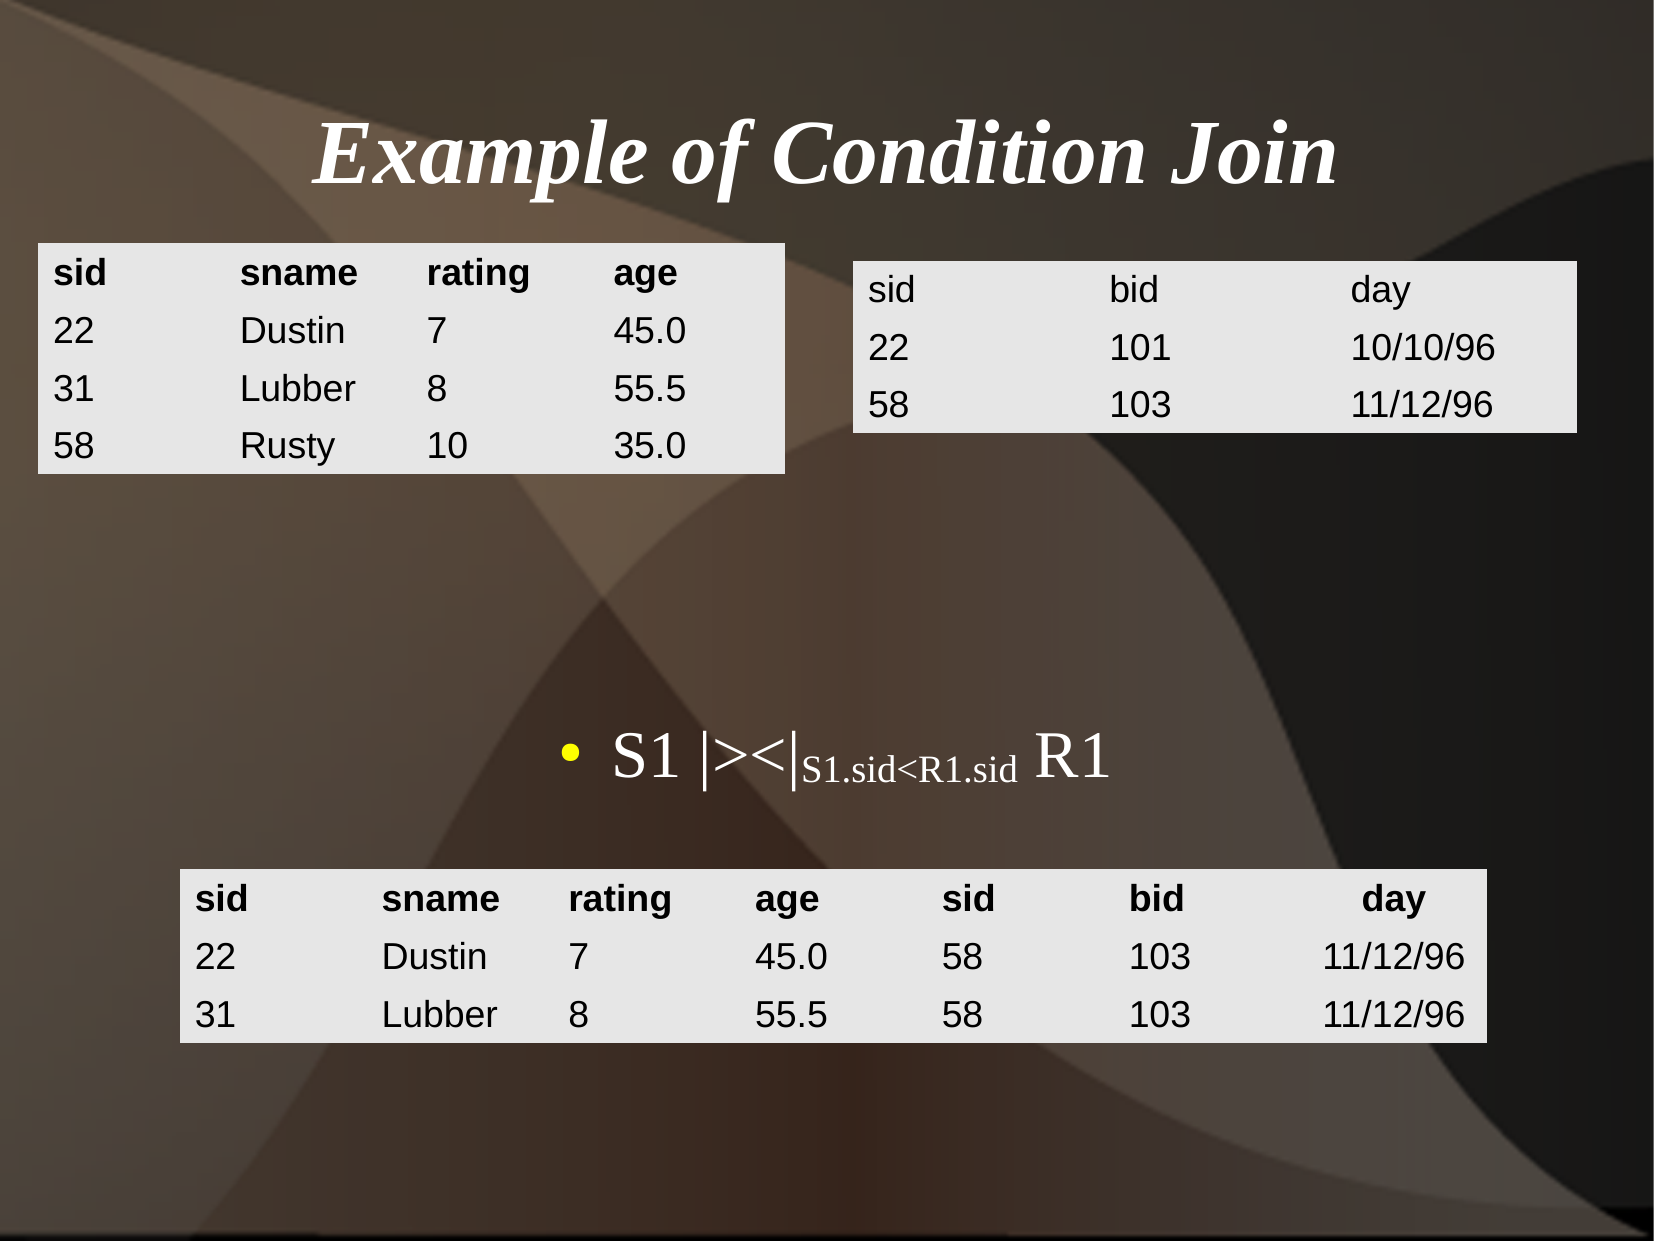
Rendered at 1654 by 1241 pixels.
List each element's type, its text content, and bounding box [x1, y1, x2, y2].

table_header sname [367, 869, 554, 928]
table_header sid [180, 869, 367, 928]
table_cell 45.0 [740, 928, 927, 985]
table_header sid [853, 261, 1095, 318]
table_cell 8 [554, 985, 740, 1043]
table_cell 58 [38, 417, 225, 474]
table_header sname [225, 243, 412, 302]
table_cell 55.5 [599, 359, 785, 417]
table_cell 22 [180, 928, 367, 985]
table_cell Lubber [367, 985, 554, 1043]
table_cell 31 [38, 359, 225, 417]
table_cell 58 [853, 376, 1095, 433]
table_header day [1301, 869, 1487, 928]
table_cell 31 [180, 985, 367, 1043]
table_cell Lubber [225, 359, 412, 417]
table_header bid [1114, 869, 1301, 928]
list S1 |><|S1.sid<R1.sid R1 [82, 717, 1571, 1109]
table_cell 58 [927, 928, 1114, 985]
table_cell 101 [1095, 318, 1336, 376]
table_cell 55.5 [740, 985, 927, 1043]
table_cell 11/12/96 [1301, 928, 1487, 985]
table_cell 7 [412, 302, 599, 359]
table_cell 8 [412, 359, 599, 417]
table_header bid [1095, 261, 1336, 318]
table_header sid [927, 869, 1114, 928]
table_cell 10 [412, 417, 599, 474]
table_cell Dustin [225, 302, 412, 359]
table_cell 58 [927, 985, 1114, 1043]
table_header sid [38, 243, 225, 302]
table_cell 35.0 [599, 417, 785, 474]
table_cell 103 [1114, 928, 1301, 985]
table_header day [1336, 261, 1577, 318]
table_cell 22 [853, 318, 1095, 376]
title Example of Condition Join [82, 49, 1571, 257]
table_cell 11/12/96 [1301, 985, 1487, 1043]
picture [0, 0, 1654, 1241]
table_cell 103 [1114, 985, 1301, 1043]
table_cell 45.0 [599, 302, 785, 359]
table_header rating [412, 243, 599, 302]
table_header age [740, 869, 927, 928]
table_cell 10/10/96 [1336, 318, 1577, 376]
table_header rating [554, 869, 740, 928]
table_cell 103 [1095, 376, 1336, 433]
table_cell Dustin [367, 928, 554, 985]
table_cell 22 [38, 302, 225, 359]
table_cell Rusty [225, 417, 412, 474]
table_header age [599, 243, 785, 302]
table_cell 11/12/96 [1336, 376, 1577, 433]
table_cell 7 [554, 928, 740, 985]
